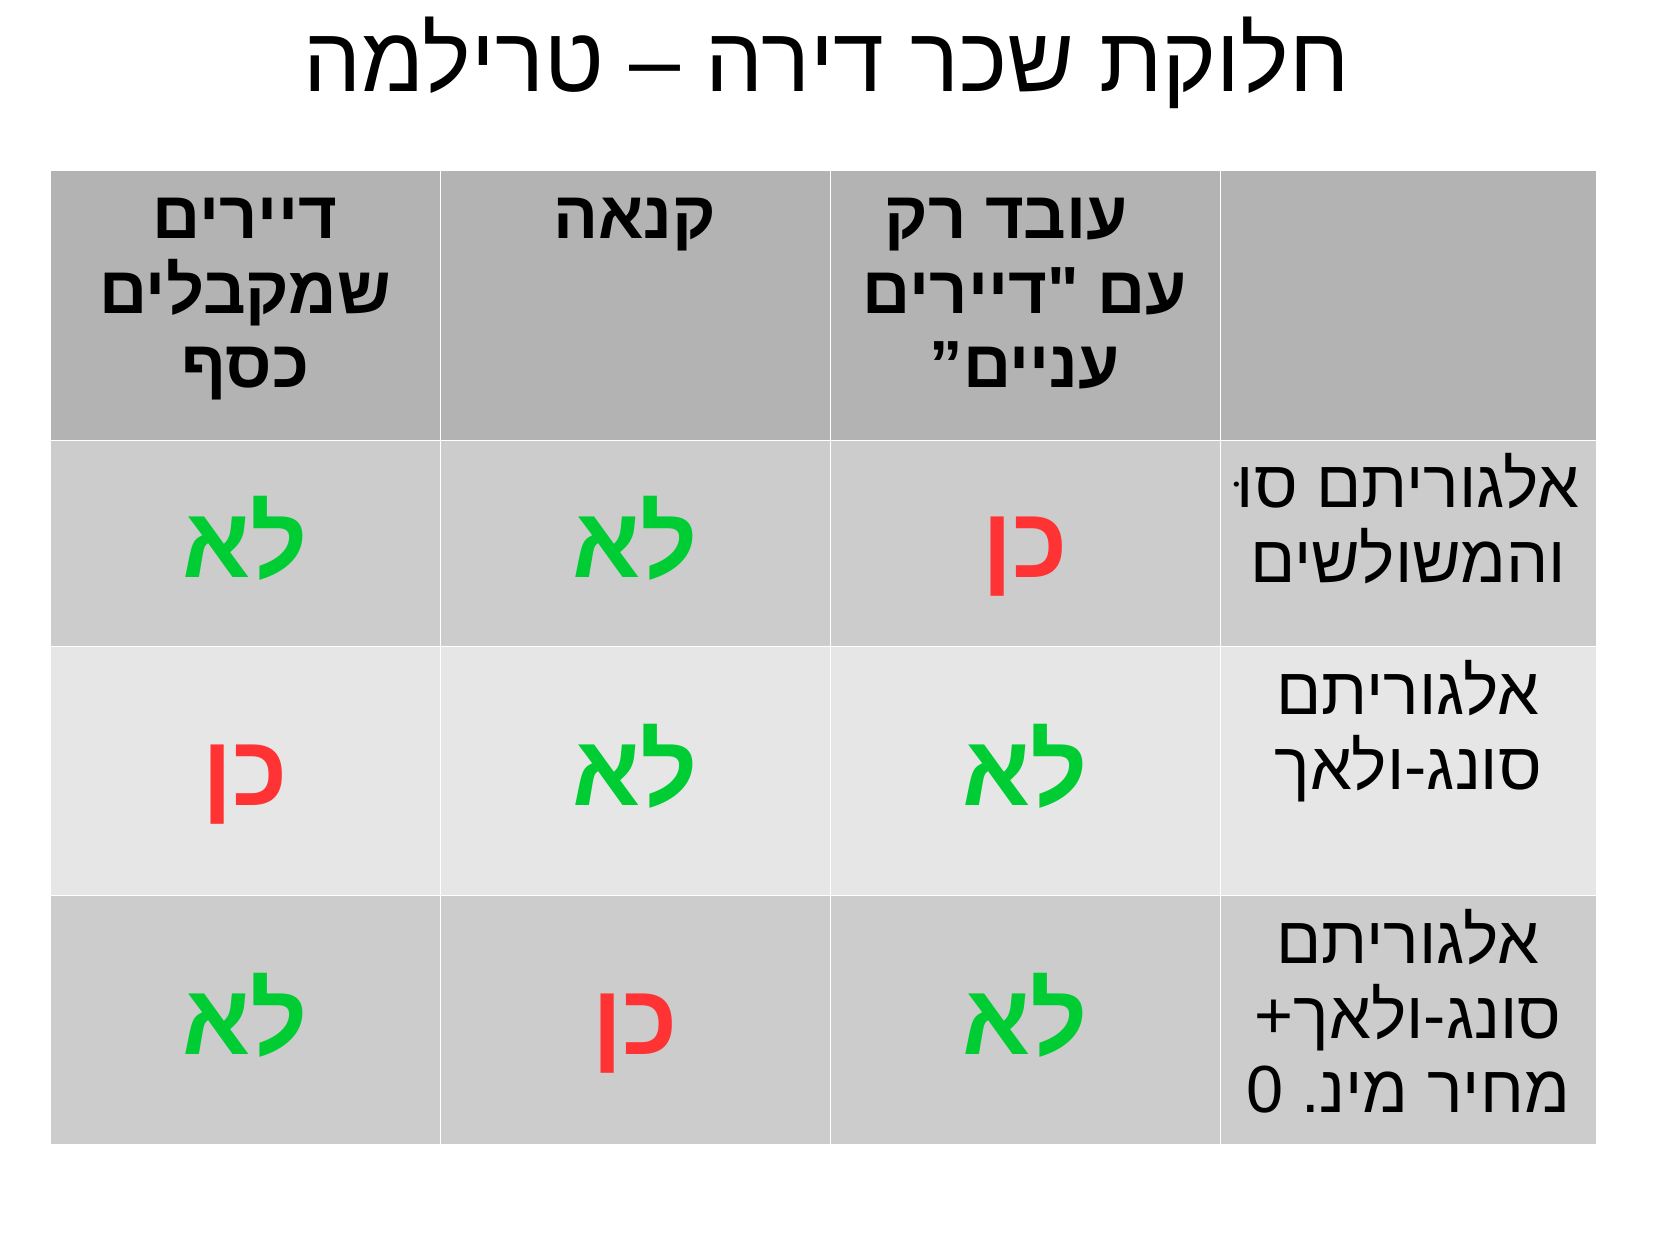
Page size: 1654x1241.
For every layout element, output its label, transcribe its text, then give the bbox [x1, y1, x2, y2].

table_cell לא [51, 441, 440, 646]
table_cell לא [441, 647, 830, 895]
table_cell אלגוריתם סונג-ולאך+ מחיר מינ. 0 [1221, 896, 1596, 1144]
table_header [1221, 171, 1596, 440]
table_header עובד רק עם "דיירים עניים” [831, 171, 1220, 440]
table_cell לא [441, 441, 830, 646]
table_cell לא [831, 896, 1220, 1144]
table_cell כן [51, 647, 440, 895]
table_cell כן [441, 896, 830, 1144]
table_header קנאה [441, 171, 830, 440]
table_cell אלגוריתם סונג-ולאך [1221, 647, 1596, 895]
title חלוקת שכר דירה – טרילמה [0, 0, 1654, 136]
table_header דיירים שמקבלים כסף [51, 171, 440, 440]
table_cell כן [831, 441, 1220, 646]
table_cell לא [831, 647, 1220, 895]
table_cell אלגוריתם סוּ והמשולשים [1221, 441, 1596, 646]
table_cell לא [51, 896, 440, 1144]
